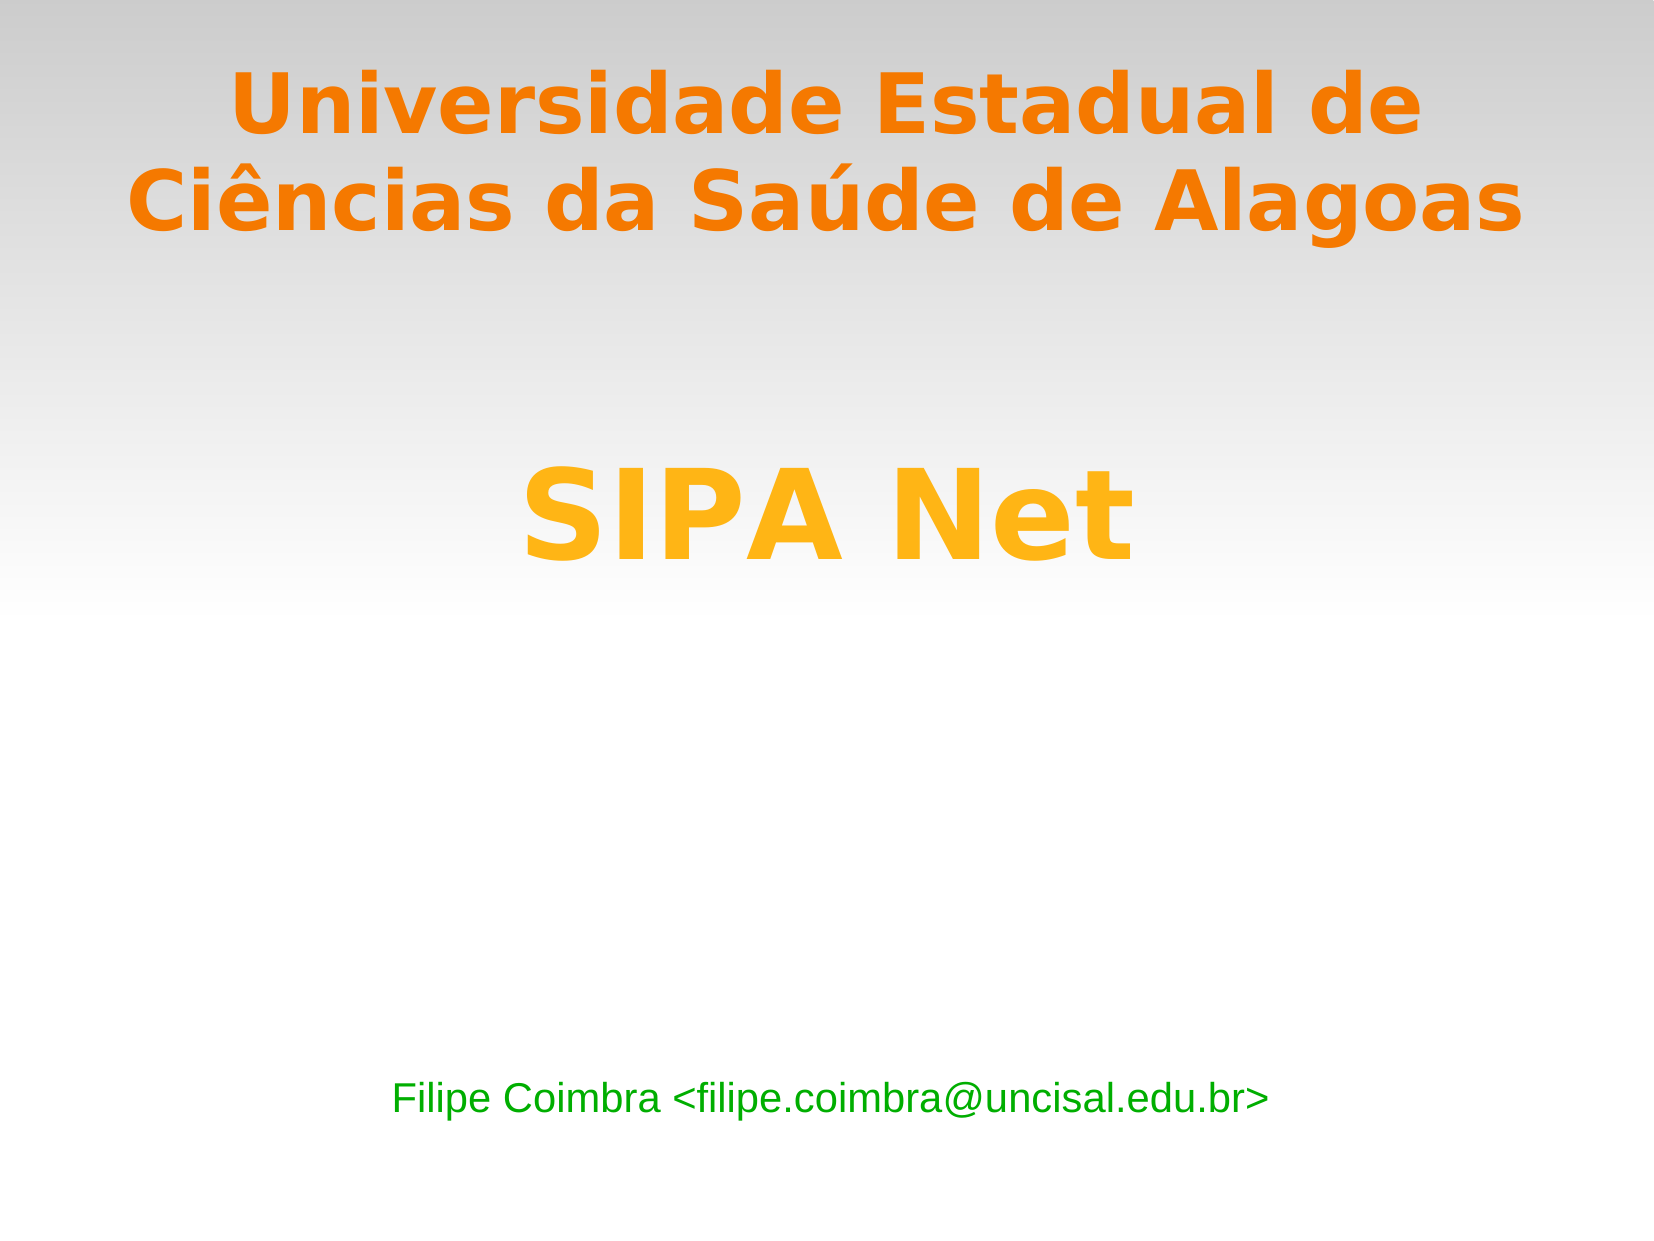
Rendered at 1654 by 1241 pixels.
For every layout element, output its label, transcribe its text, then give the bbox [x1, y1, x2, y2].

subtitle Filipe Coimbra <filipe.coimbra@uncisal.edu.br> [86, 1050, 1576, 1147]
title Universidade Estadual de Ciências da Saúde de Alagoas [82, 49, 1571, 257]
title SIPA Net [82, 412, 1571, 620]
